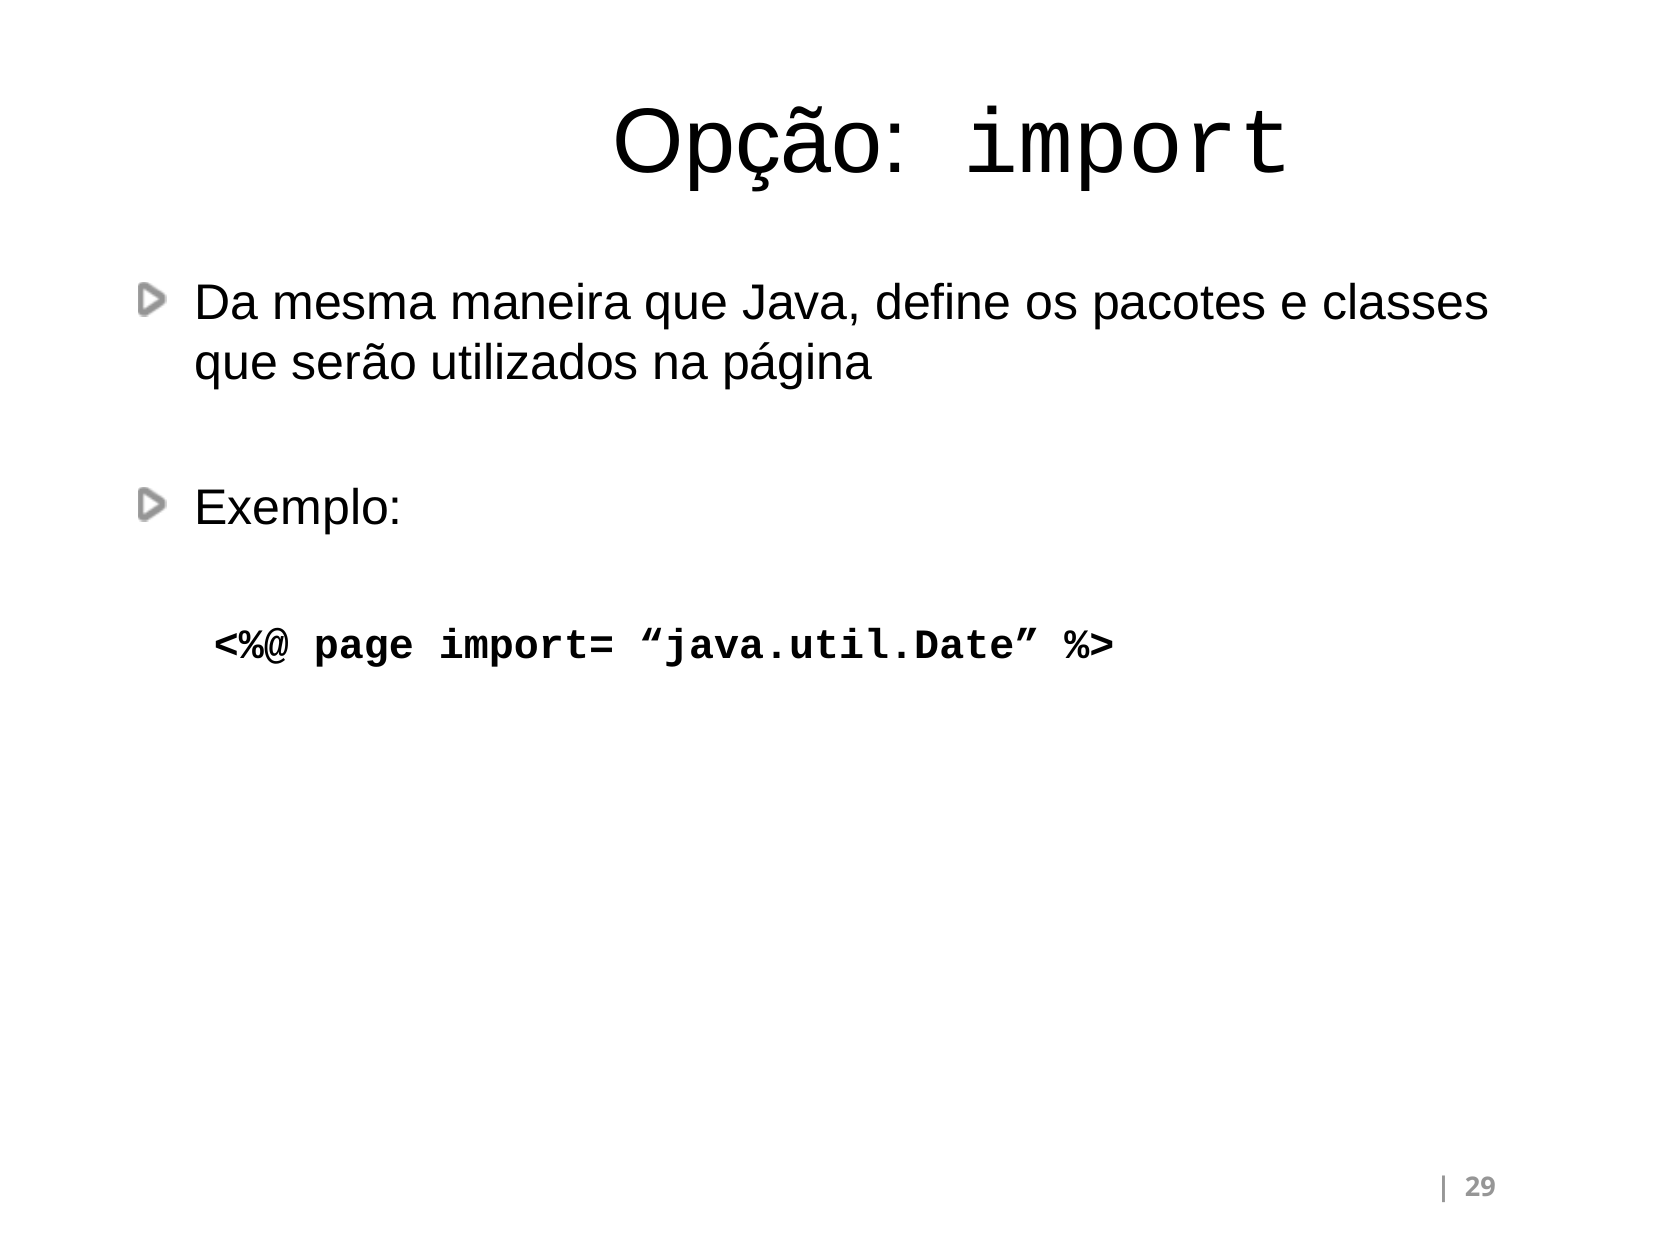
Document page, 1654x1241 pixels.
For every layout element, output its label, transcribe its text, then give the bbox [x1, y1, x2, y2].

title Opção: import [234, 0, 1640, 198]
text_box | <número> [711, 1162, 1511, 1217]
list Da mesma maneira que Java, define os pacotes e classes que serão utilizados na página Exemplo: <%@ page import= “java.util.Date” %> [124, 261, 1530, 1117]
